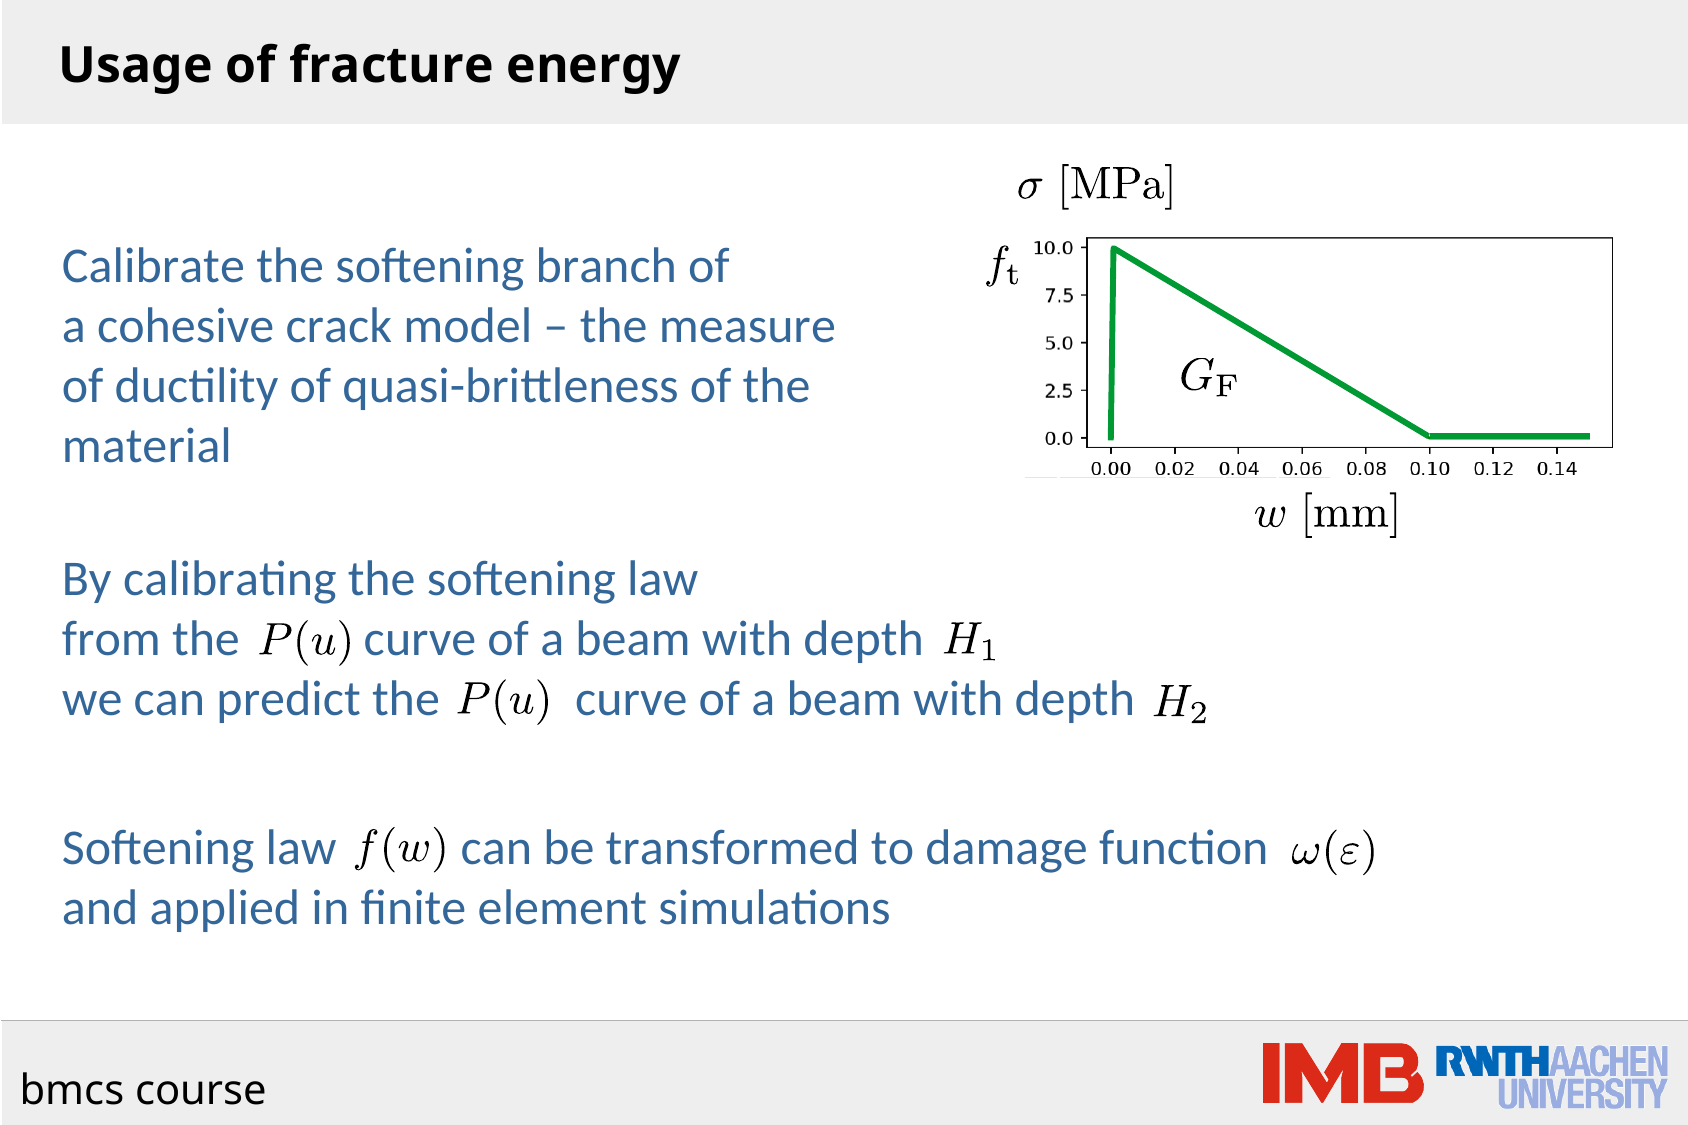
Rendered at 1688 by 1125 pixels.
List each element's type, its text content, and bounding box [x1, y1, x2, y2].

picture [1014, 162, 1179, 212]
text_box [1094, 244, 1424, 441]
text_box [1114, 255, 1424, 441]
picture [1289, 827, 1381, 877]
picture [255, 618, 357, 668]
picture [1025, 227, 1620, 478]
picture [453, 677, 555, 727]
picture [350, 825, 451, 875]
picture [1252, 490, 1404, 538]
picture [1149, 683, 1210, 725]
title Usage of fracture energy [58, 24, 1651, 100]
text_box Calibrate the softening branch of a cohesive crack model – the measure of ductility of quasi-brittleness of the material [47, 225, 853, 481]
picture [983, 245, 1021, 287]
picture [940, 620, 1000, 663]
text_box By calibrating the softening law from the curve of a beam with depth we can predict the curve of a beam with depth [47, 538, 1580, 794]
picture [1436, 1045, 1668, 1109]
picture [1263, 1062, 1424, 1103]
text_box Softening law can be transformed to damage function and applied in finite element simulations [47, 806, 1580, 1062]
